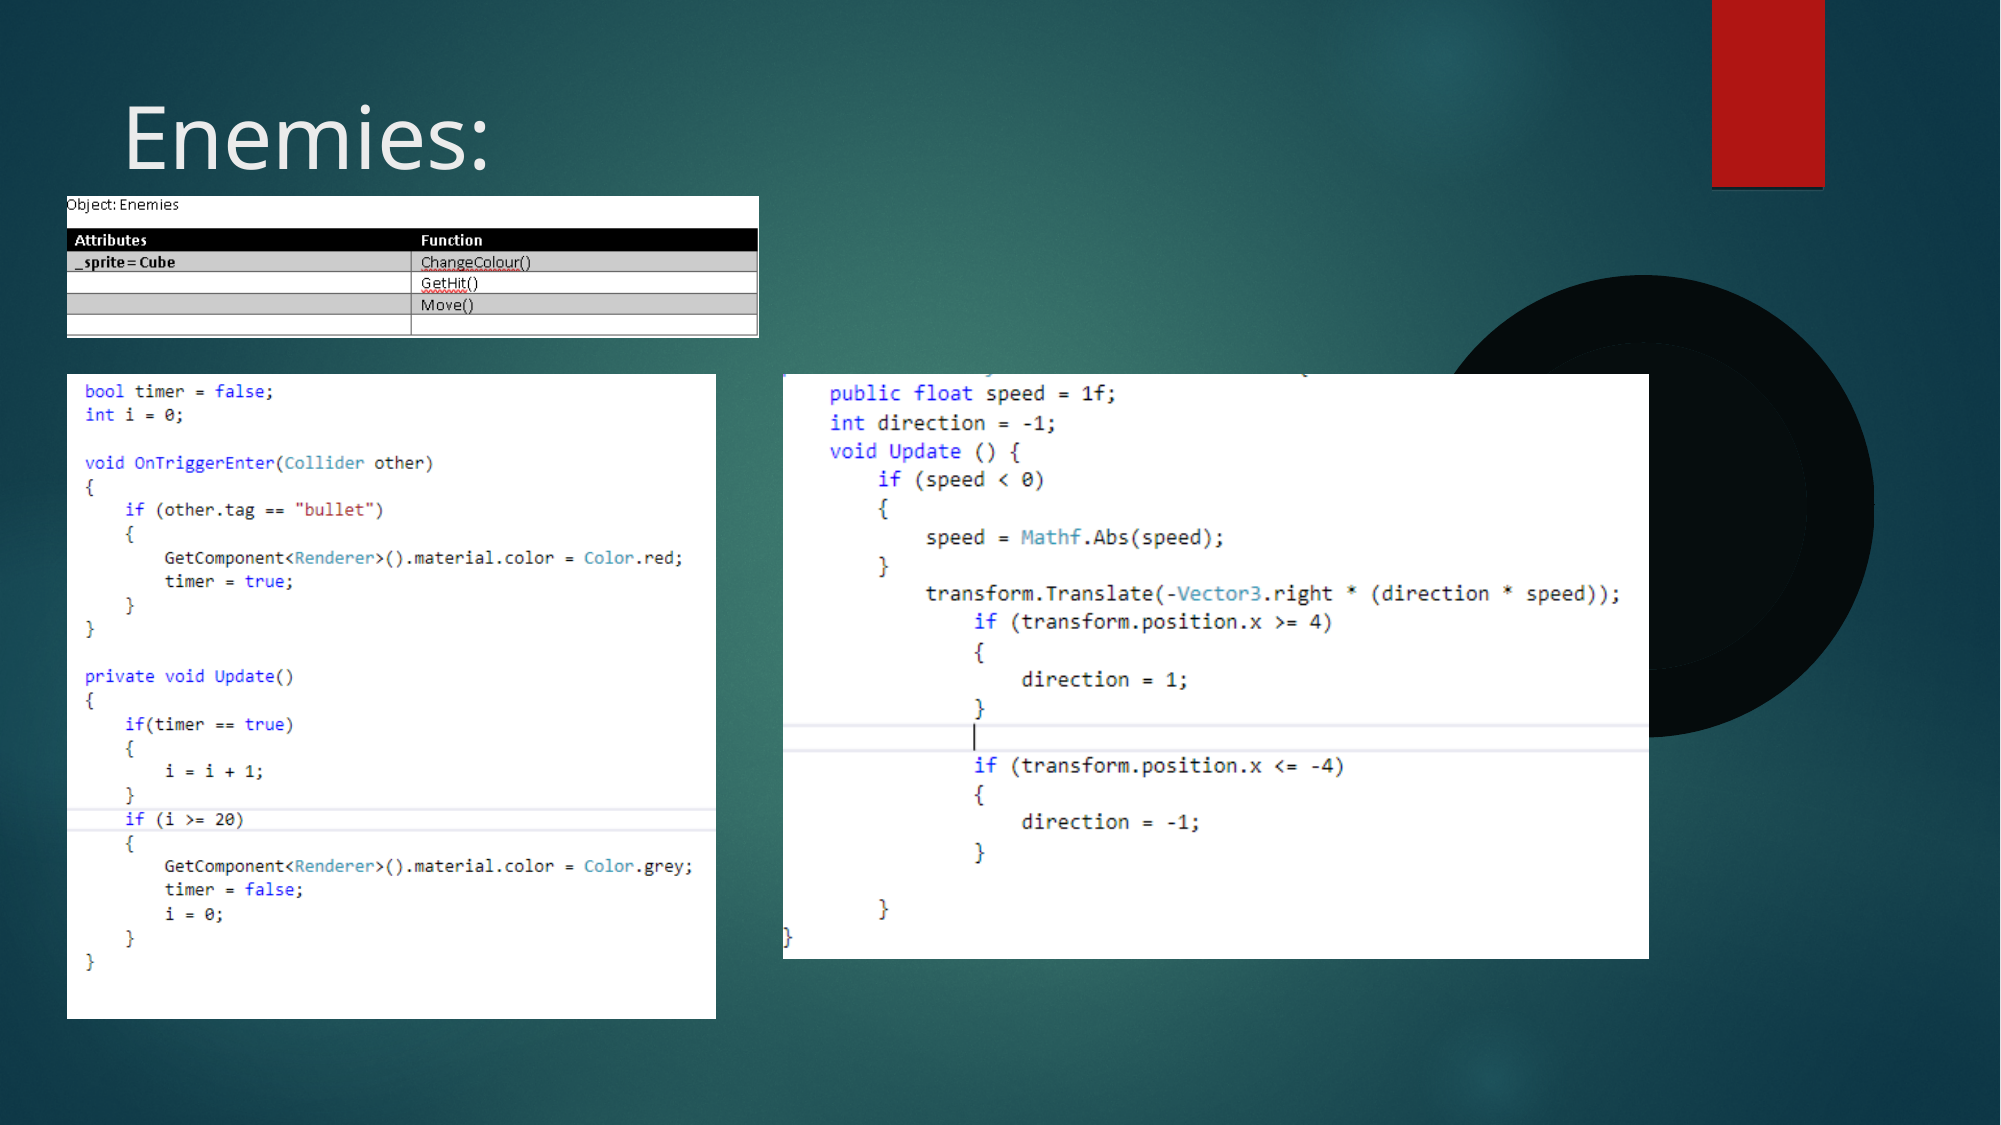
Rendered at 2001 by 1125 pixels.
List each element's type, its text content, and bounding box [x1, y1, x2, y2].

picture [67, 374, 716, 1019]
picture [67, 196, 759, 338]
picture [783, 374, 1649, 959]
title Enemies: [106, 74, 1649, 305]
